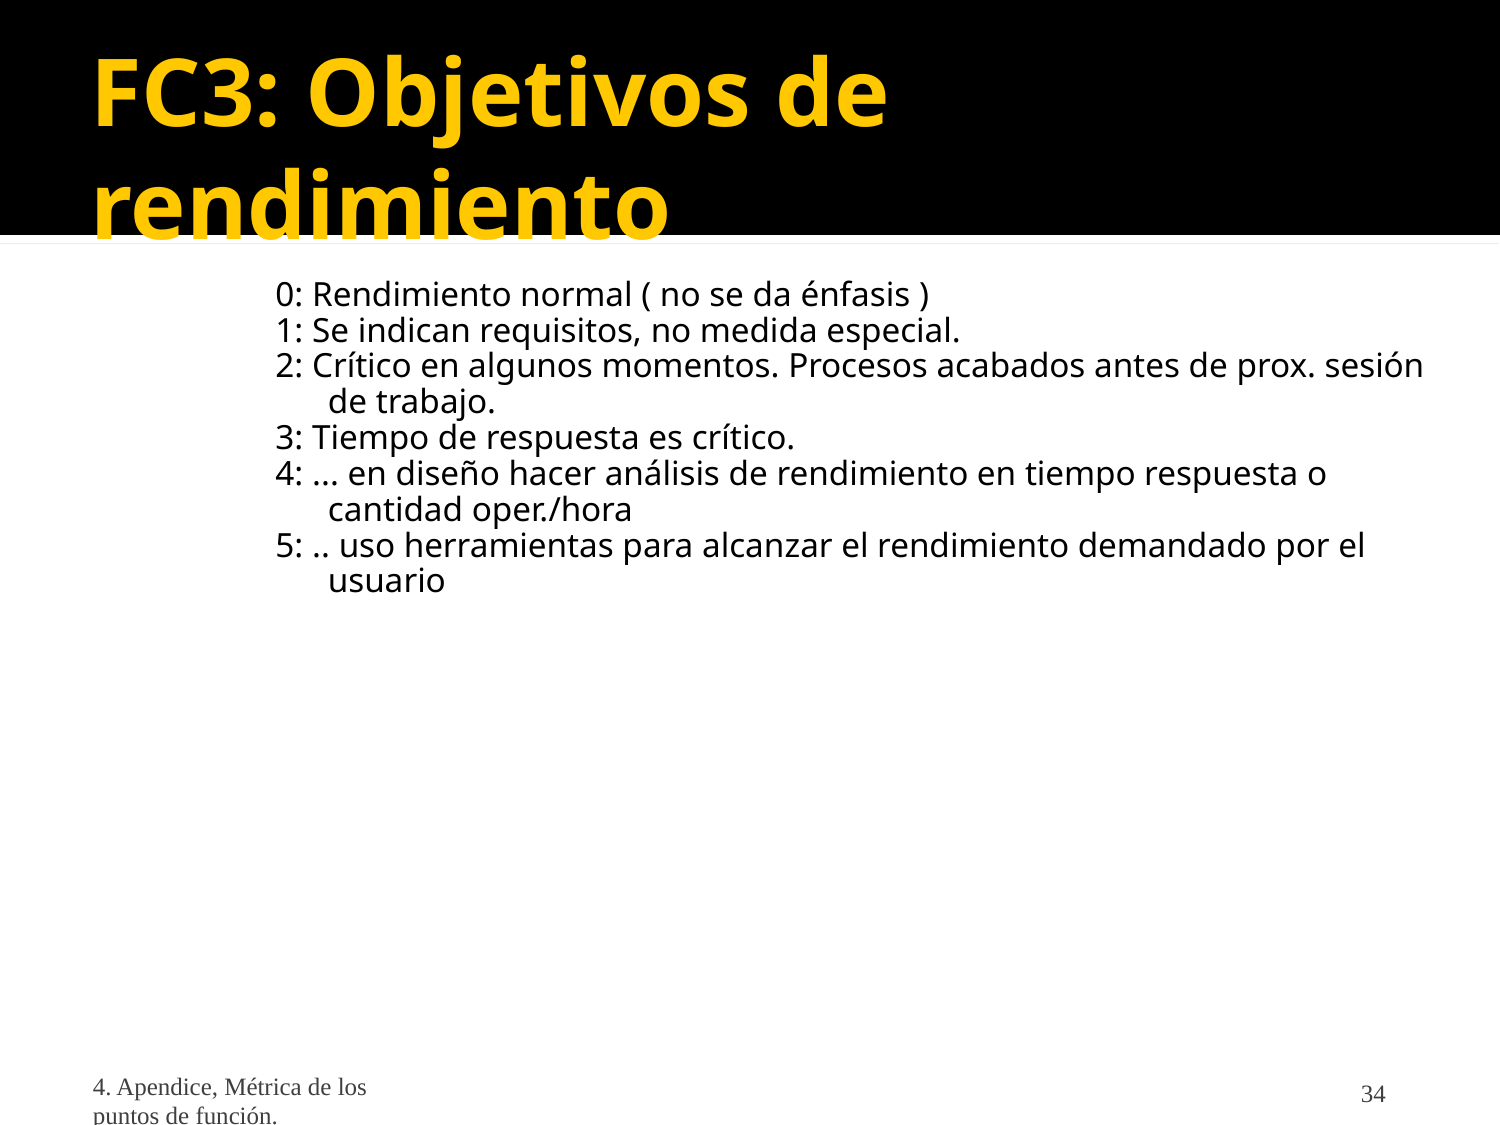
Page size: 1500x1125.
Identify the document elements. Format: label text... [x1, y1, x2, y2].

text_box [1345, 1062, 1467, 1108]
title FC3: Objetivos de rendimiento [75, 25, 1426, 232]
text_box 4. Apendice, Métrica de los puntos de función. [75, 1062, 426, 1108]
list 0: Rendimiento normal ( no se da énfasis ) 1: Se indican requisitos, no medida especial. 2: Crítico en algunos momentos. Procesos acabados antes de prox. sesión de trabajo. 3: Tiempo de respuesta es crítico. 4: ... en diseño hacer análisis de rendimiento en tiempo respuesta o cantidad oper./hora 5: .. uso herramientas para alcanzar el rendimiento demandado por el usuario [174, 262, 1450, 938]
